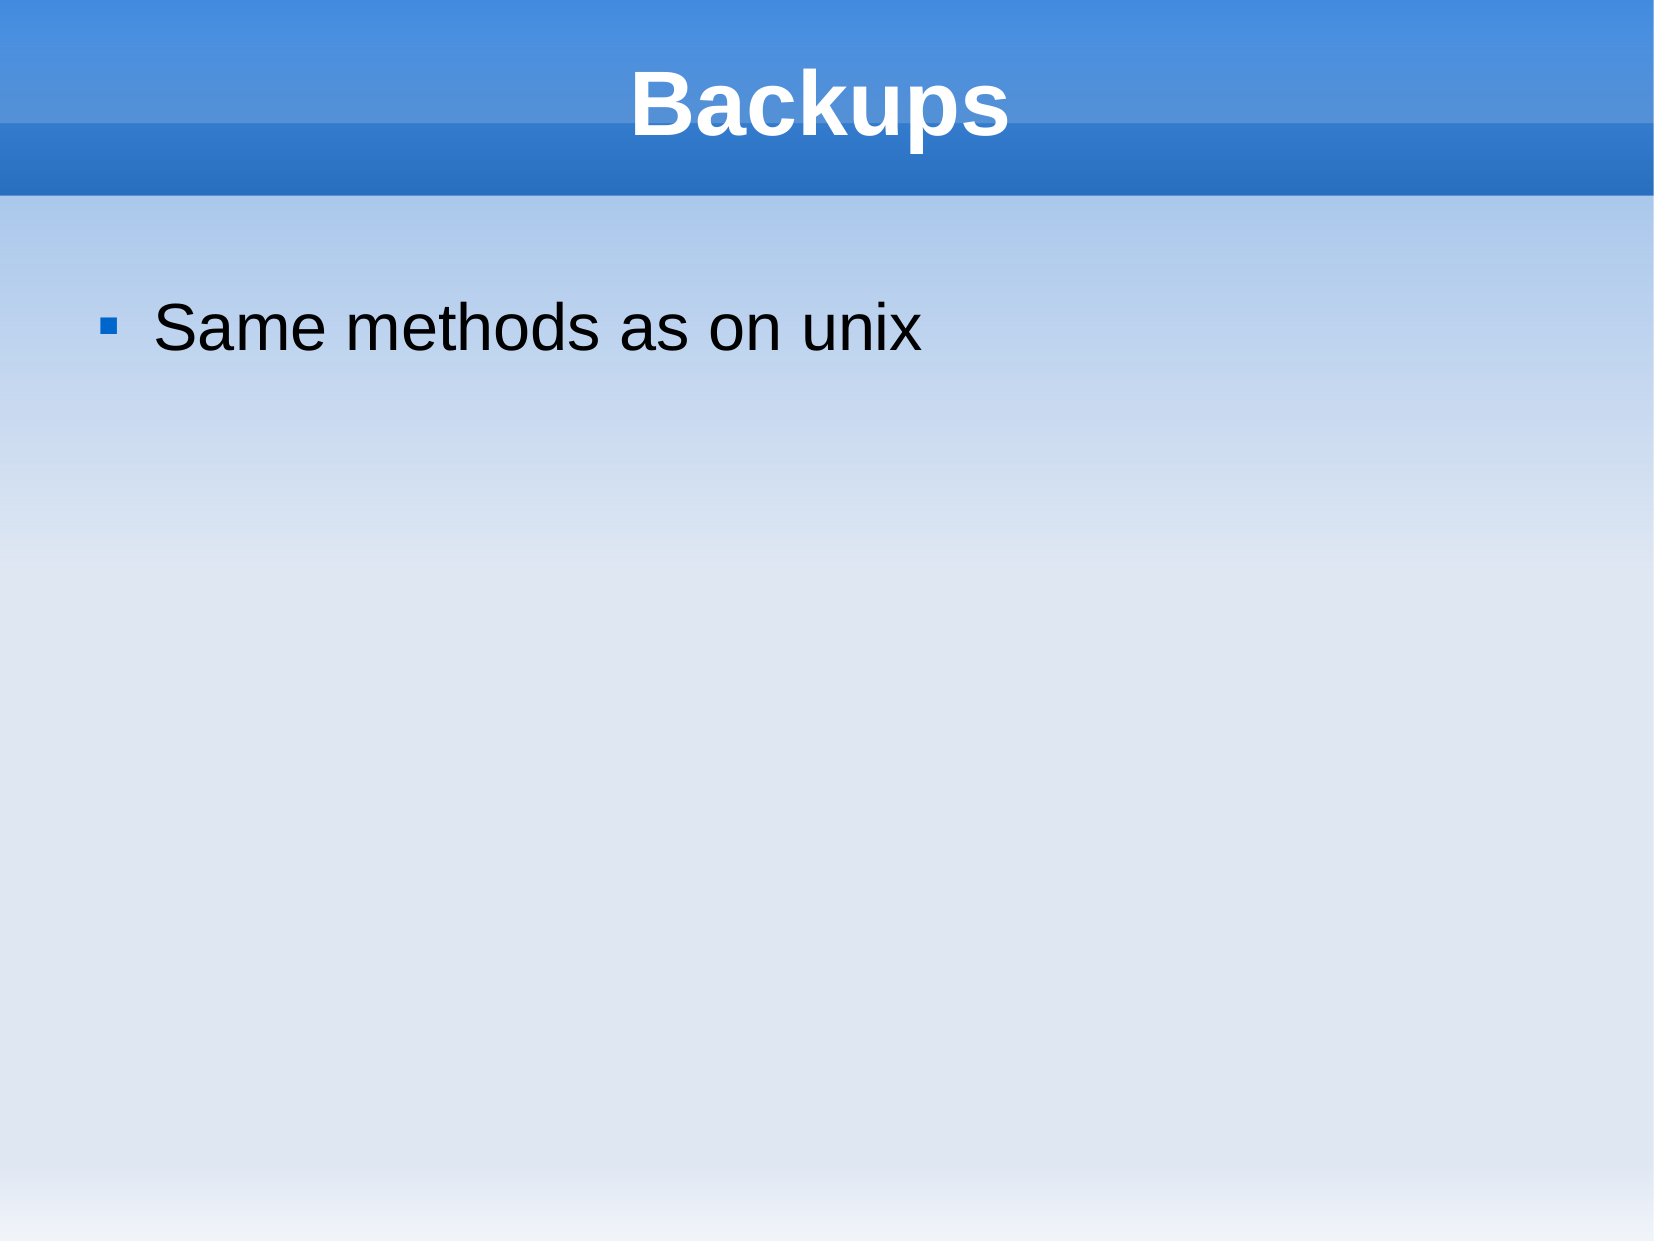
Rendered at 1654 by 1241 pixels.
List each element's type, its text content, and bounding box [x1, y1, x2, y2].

picture [0, 0, 1654, 1241]
list Same methods as on unix [82, 290, 1571, 1109]
title Backups [76, 0, 1565, 208]
